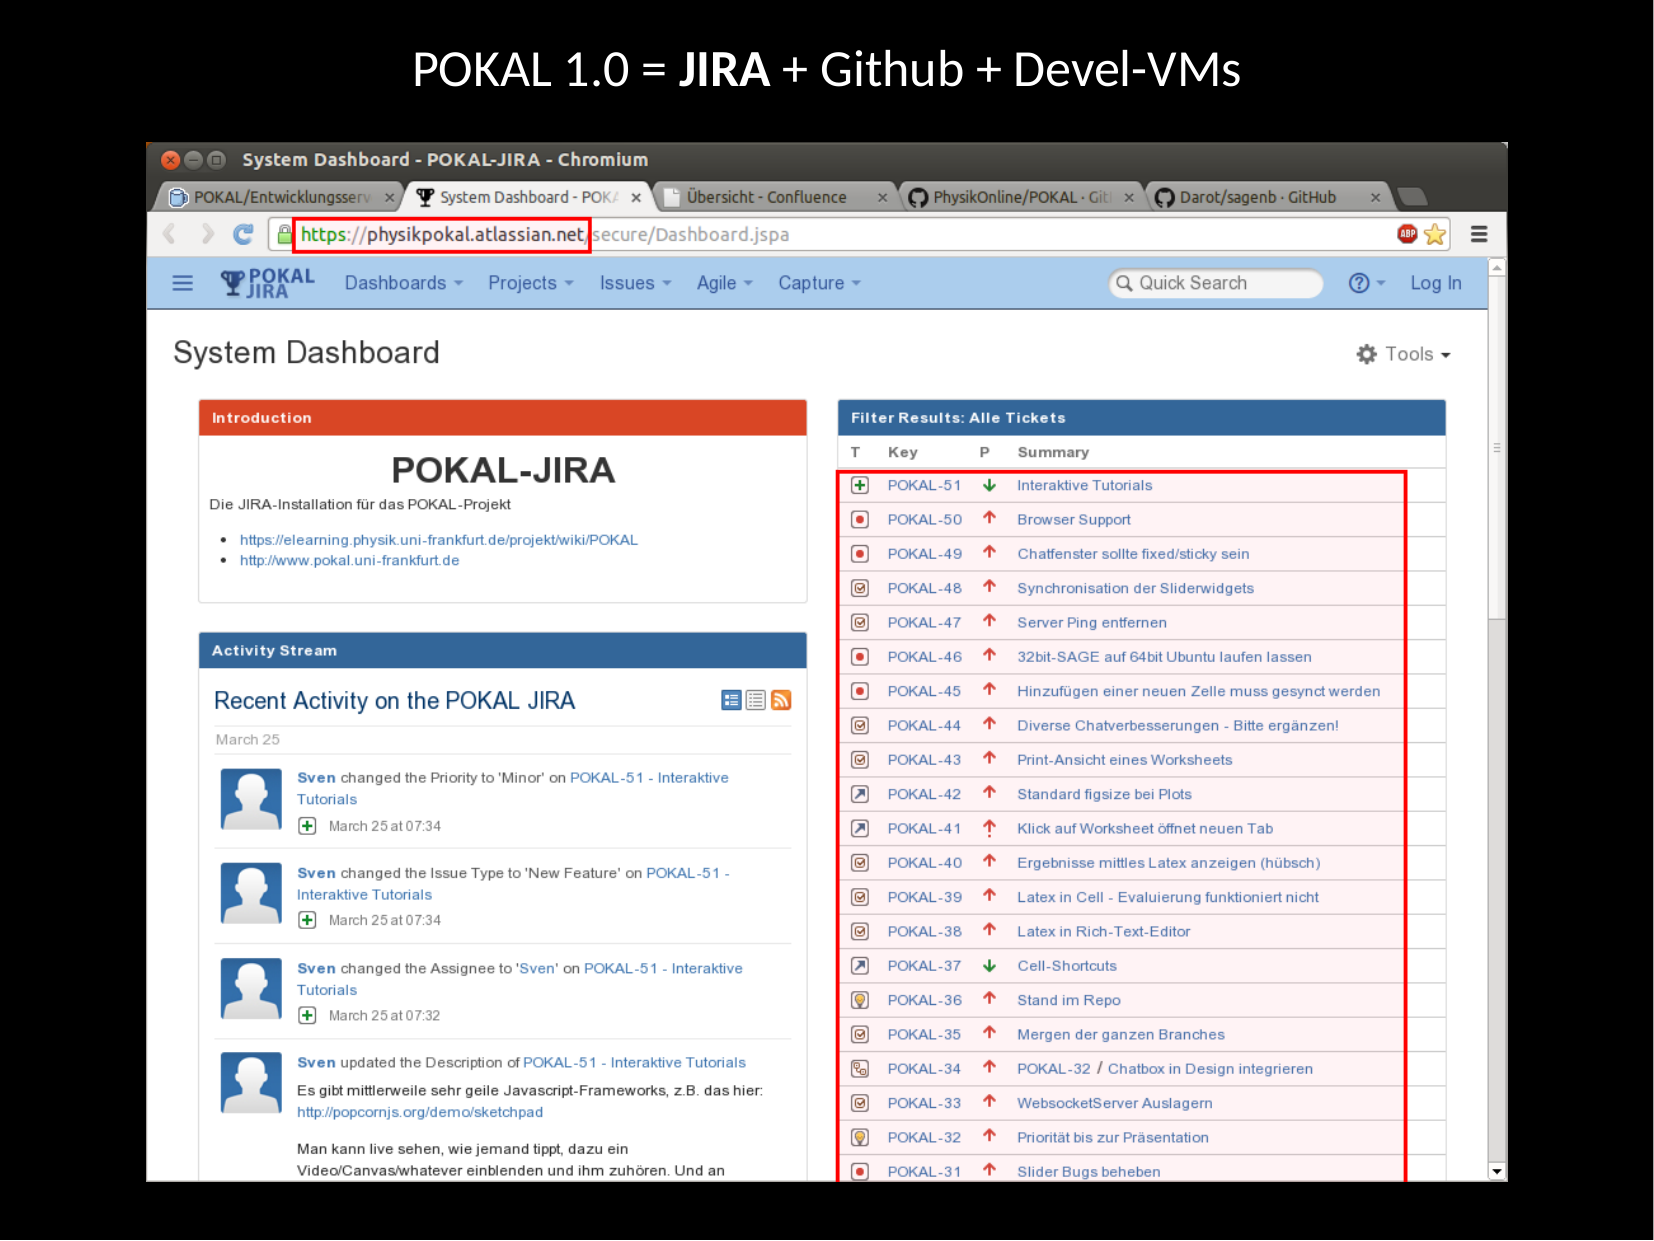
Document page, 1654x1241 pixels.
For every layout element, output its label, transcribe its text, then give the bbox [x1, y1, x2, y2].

picture [146, 142, 1508, 1182]
text_box POKAL 1.0 = JIRA + Github + Devel-VMs [397, 39, 1258, 119]
